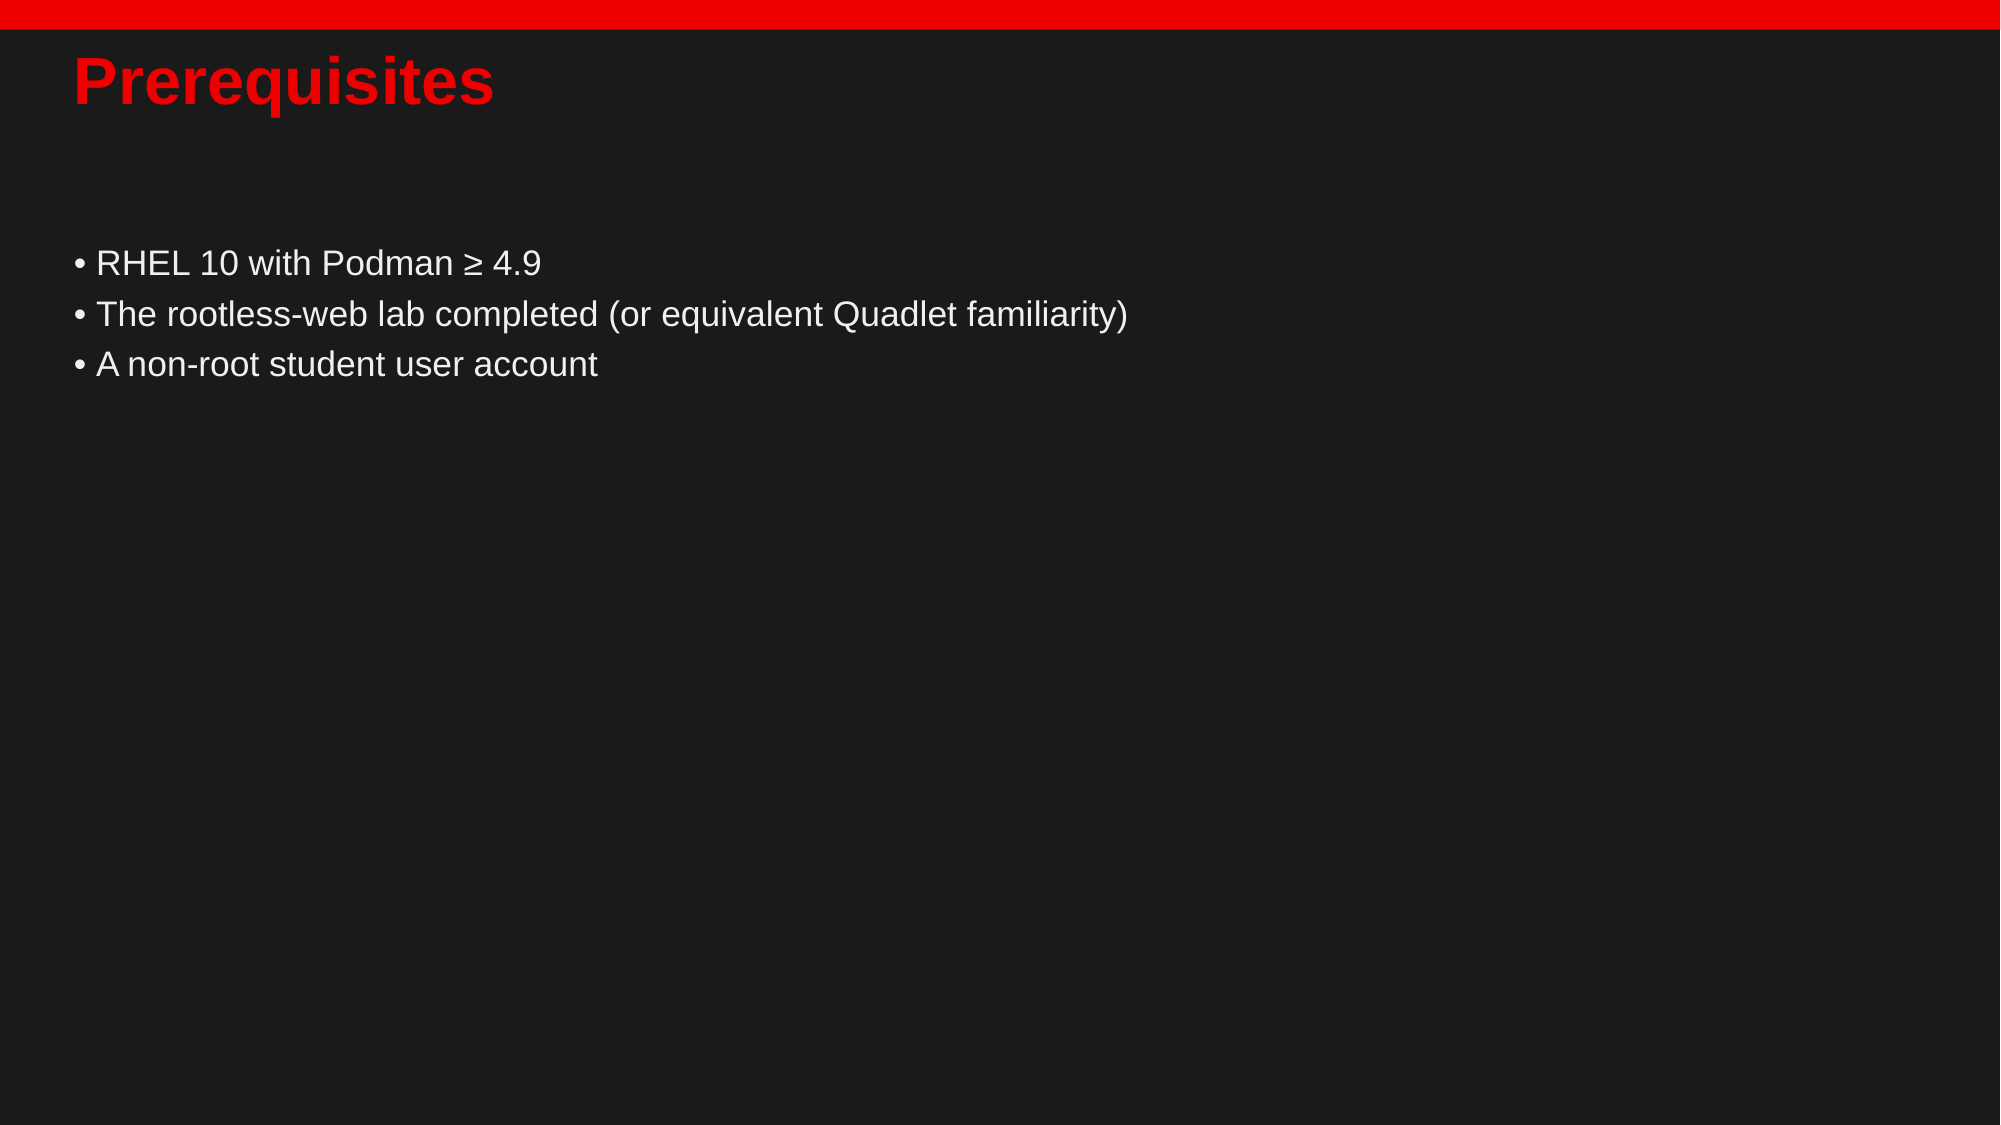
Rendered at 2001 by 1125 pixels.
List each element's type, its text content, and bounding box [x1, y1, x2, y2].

text_box [0, 0, 2001, 30]
text_box • RHEL 10 with Podman ≥ 4.9 • The rootless-web lab completed (or equivalent Quadlet familiarity) • A non-root student user account [59, 236, 1942, 1037]
text_box Prerequisites [59, 36, 1942, 208]
